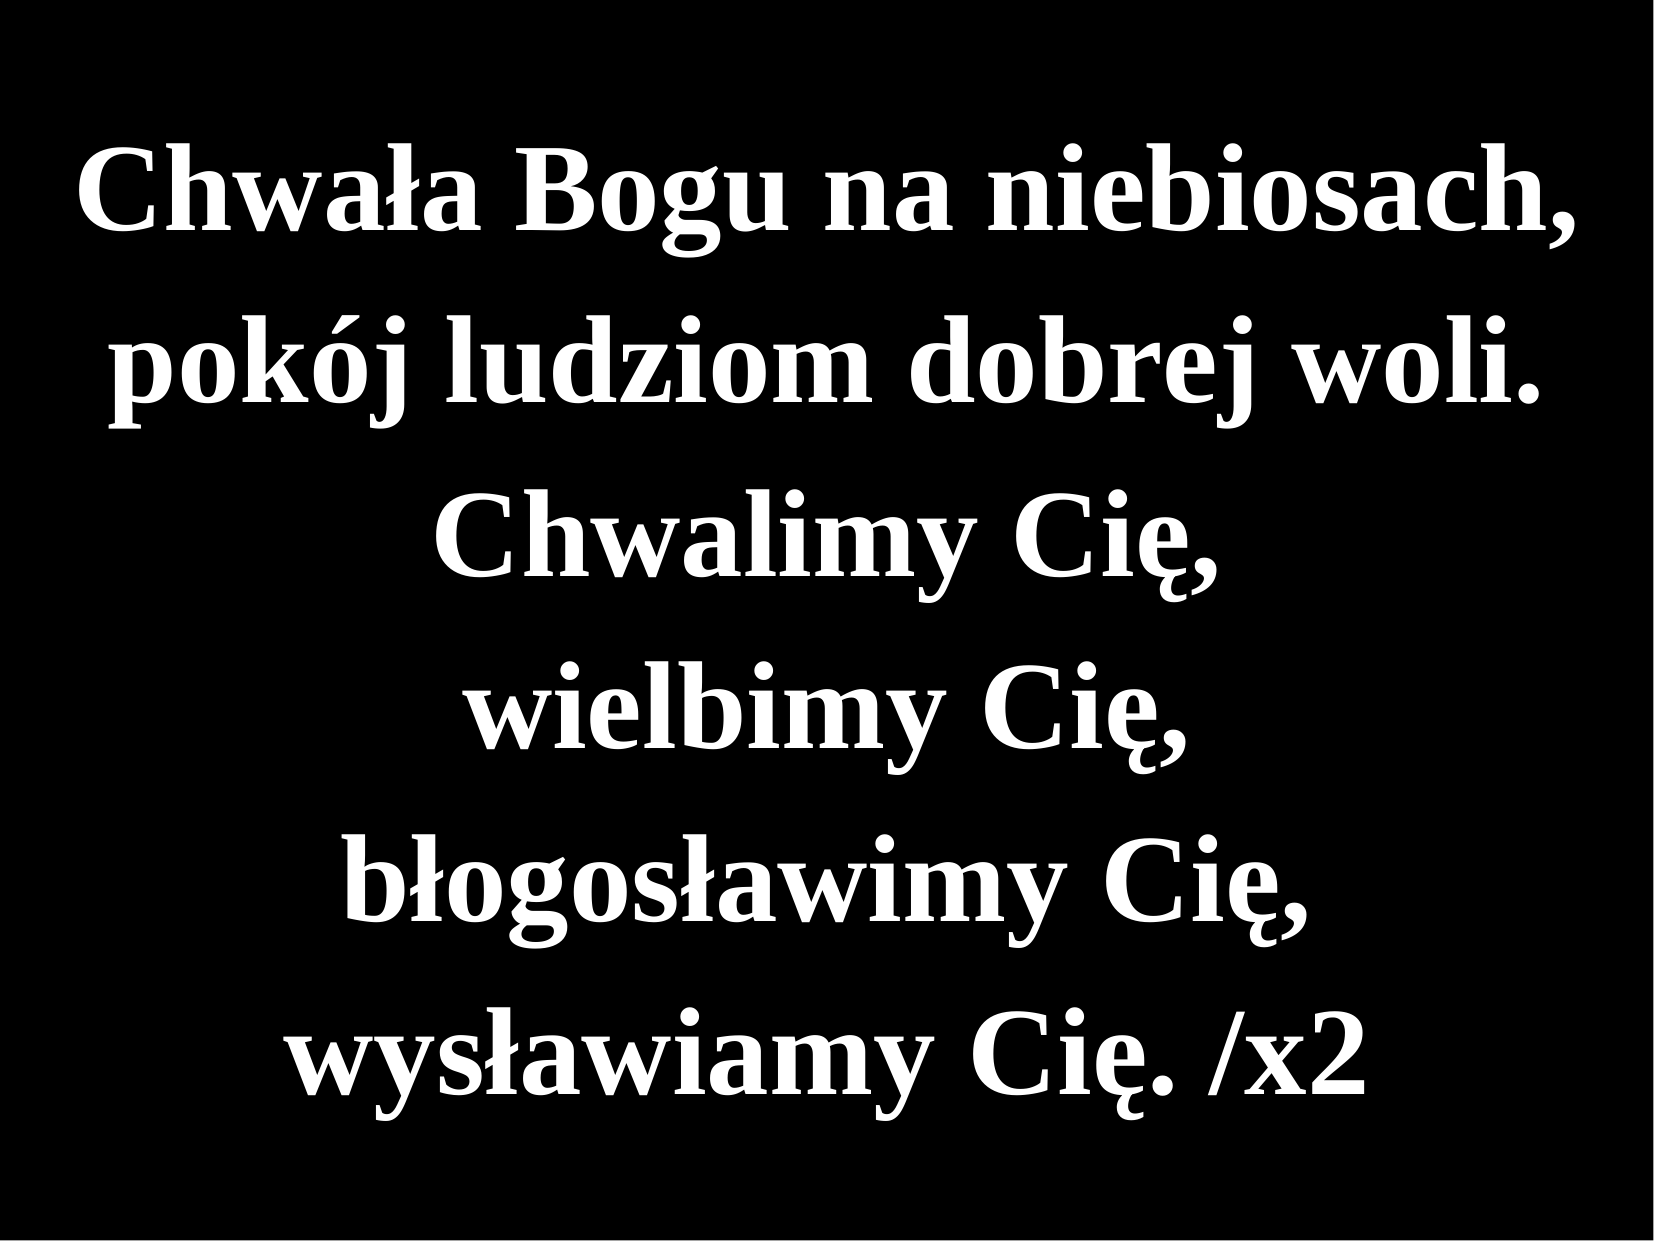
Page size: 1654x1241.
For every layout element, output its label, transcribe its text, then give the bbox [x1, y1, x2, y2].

title Chwała Bogu na niebiosach, ppp pokój ludziom dobrej woli. ppp Chwalimy Cię, ppp wielbimy Cię, ppp błogosławimy Cię, ppp wysławiamy Cię. /x2 [0, 0, 1654, 1241]
